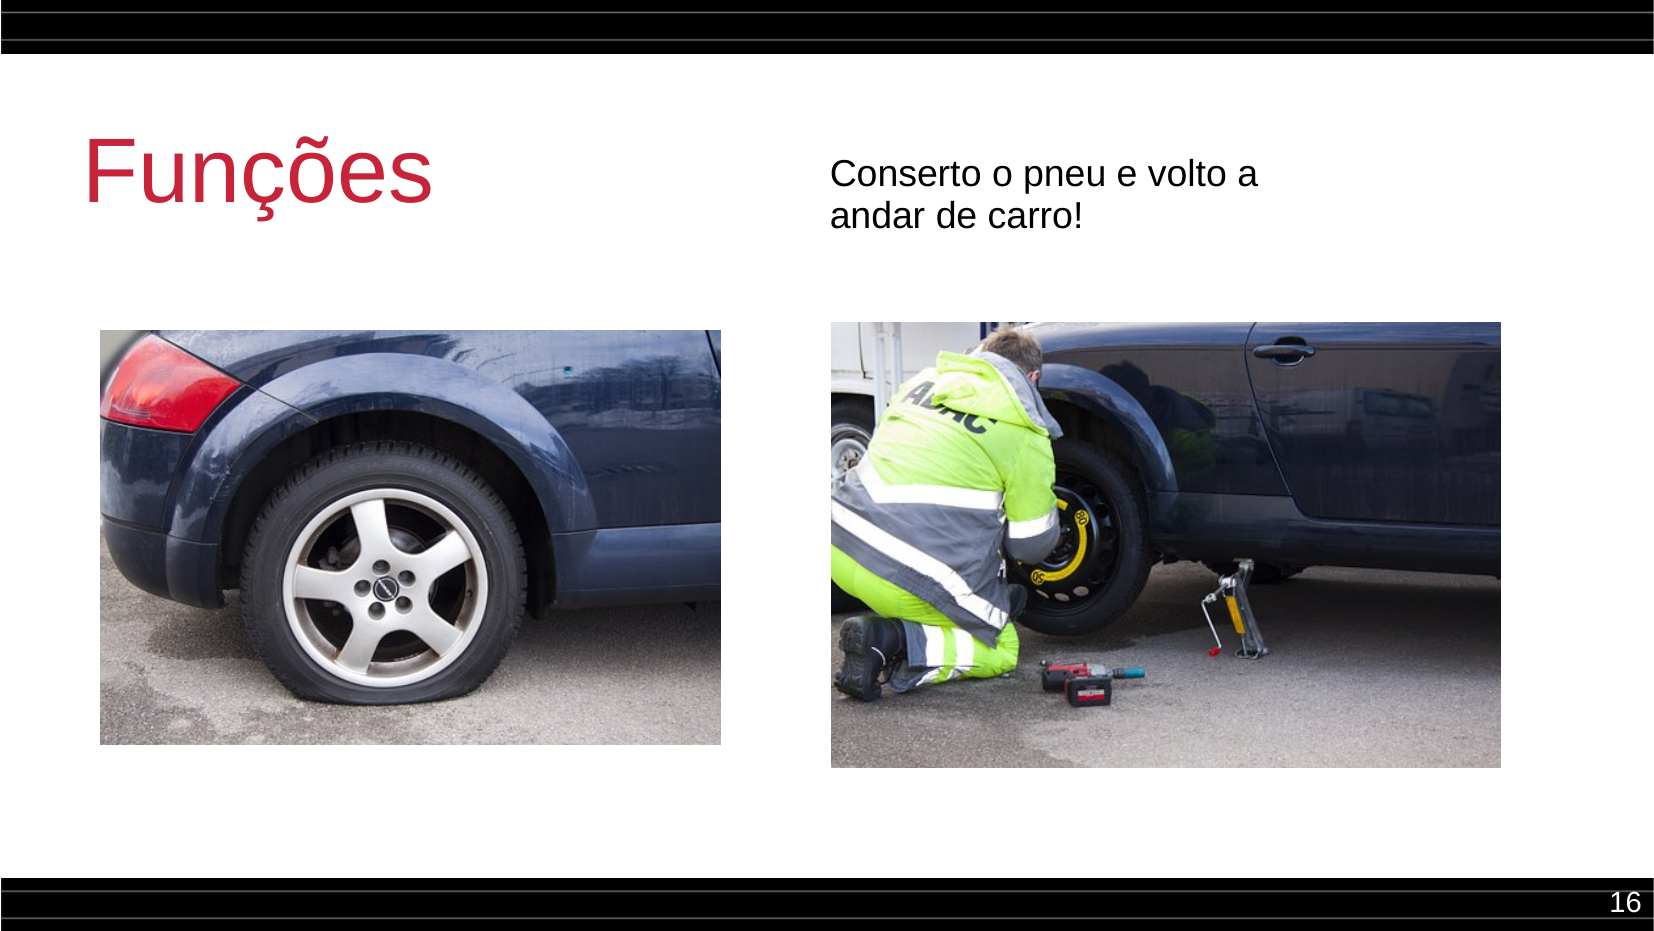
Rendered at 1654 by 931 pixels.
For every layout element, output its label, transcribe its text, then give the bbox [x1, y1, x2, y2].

picture [100, 330, 721, 745]
picture [1, 0, 1654, 54]
picture [831, 322, 1501, 768]
title Funções [82, 92, 1571, 249]
picture [1, 878, 1654, 931]
text_box Conserto o pneu e volto a andar de carro! [814, 144, 1359, 244]
